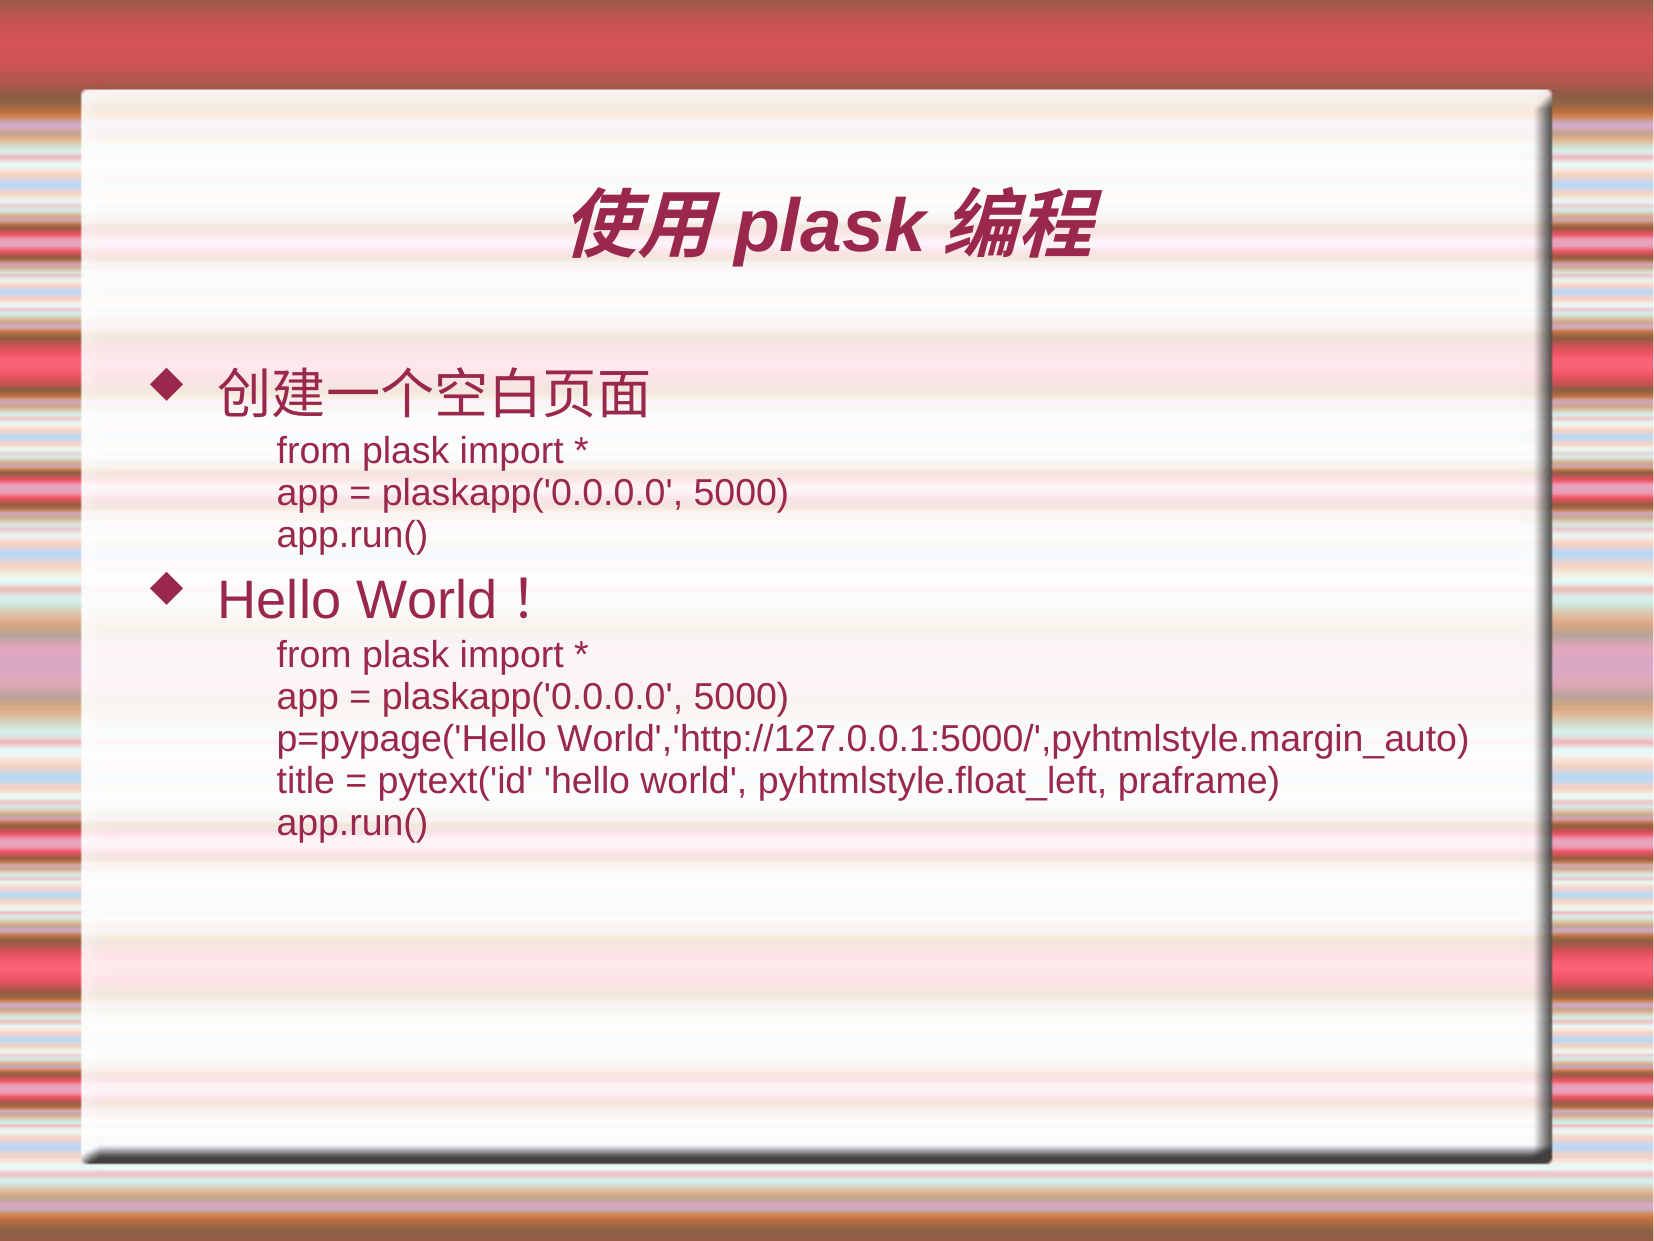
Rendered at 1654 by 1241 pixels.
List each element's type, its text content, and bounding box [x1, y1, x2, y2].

list 创建一个空白页面 from plask import * app = plaskapp('0.0.0.0', 5000) app.run() Hello World！ from plask import * app = plaskapp('0.0.0.0', 5000) p=pypage('Hello World','http://127.0.0.1:5000/',pyhtmlstyle.margin_auto) title = pytext('id' 'hello world', pyhtmlstyle.float_left, praframe) app.run() [134, 350, 1516, 1132]
title 使用plask编程 [121, 114, 1534, 322]
picture [0, 0, 1654, 1241]
